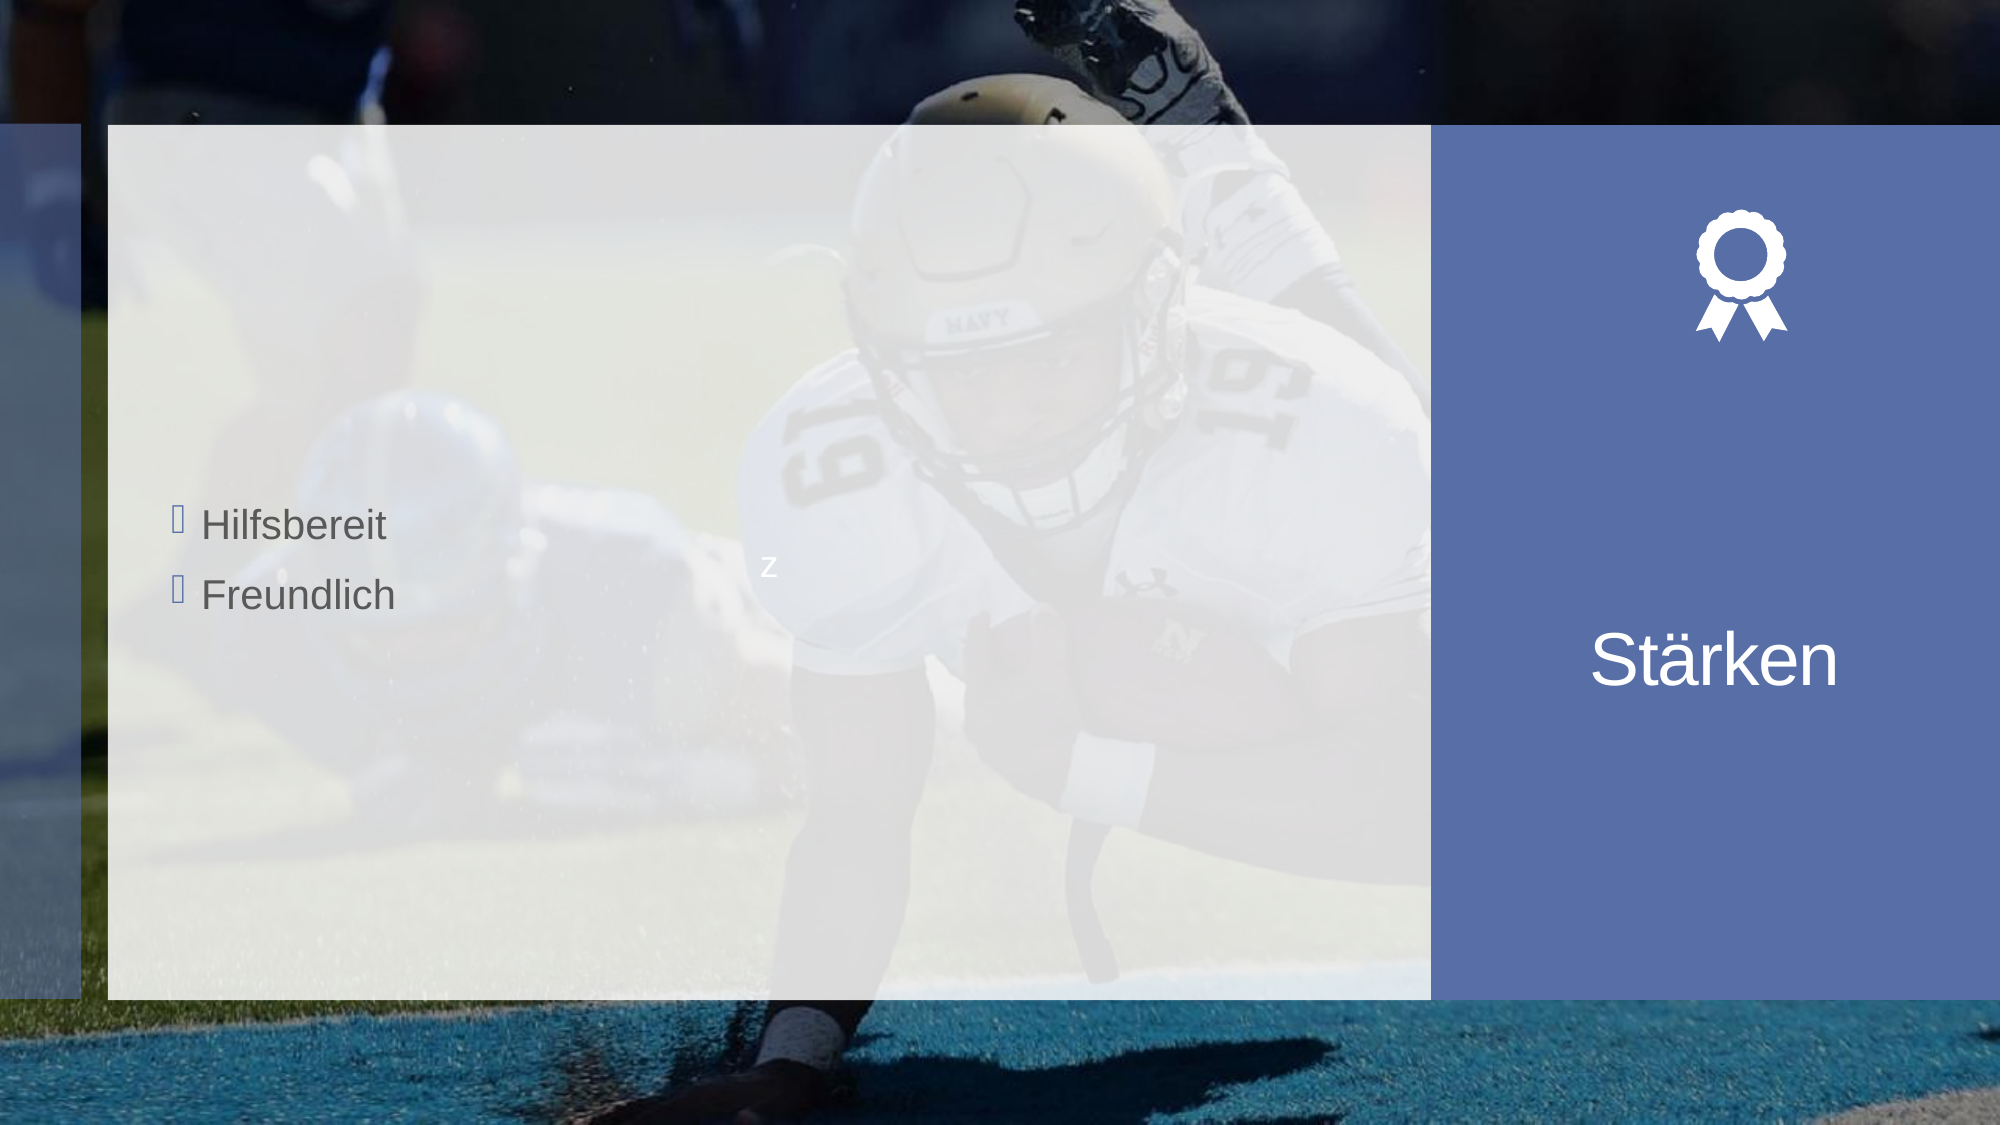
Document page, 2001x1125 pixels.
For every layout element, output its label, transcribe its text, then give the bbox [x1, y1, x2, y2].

text_box [0, 124, 81, 999]
text_box z [108, 125, 1431, 1000]
picture [1666, 200, 1817, 351]
title Stärken [1473, 384, 1958, 939]
list Hilfsbereit Freundlich [156, 141, 1357, 982]
picture [0, 0, 2000, 1125]
text_box [1431, 125, 2000, 1000]
